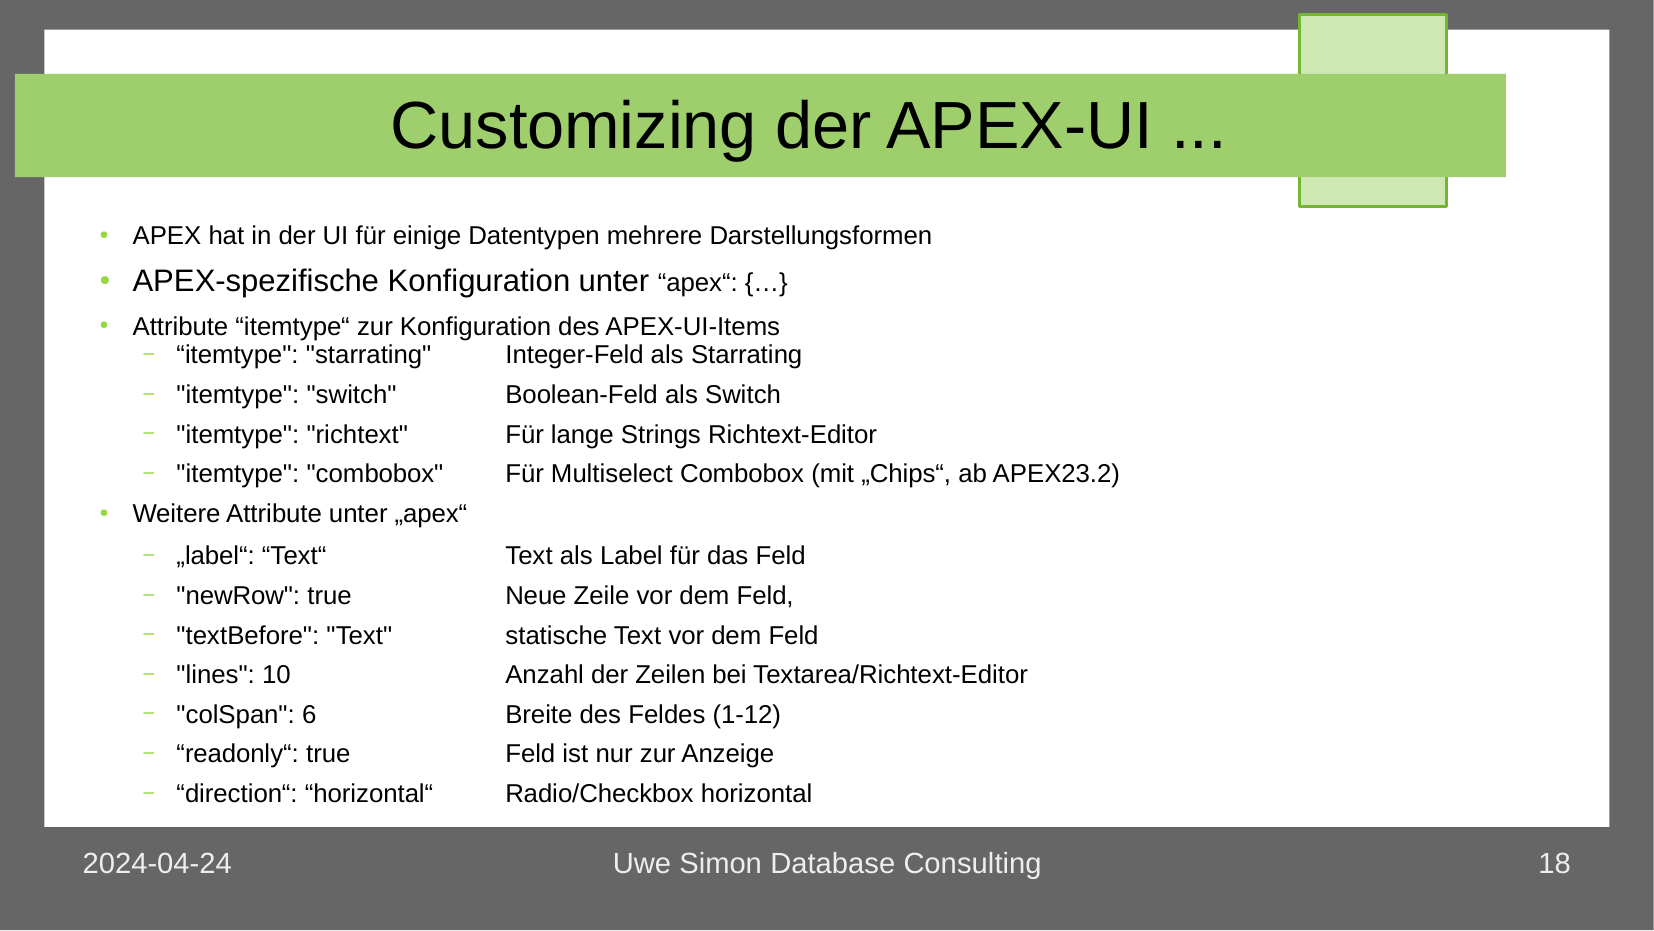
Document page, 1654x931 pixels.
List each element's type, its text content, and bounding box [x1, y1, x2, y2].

list APEX hat in der UI für einige Datentypen mehrere Darstellungsformen APEX-spezifische Konfiguration unter “apex“: {…} Attribute “itemtype“ zur Konfiguration des APEX-UI-Items “itemtype": "starrating" Integer-Feld als Starrating "itemtype": "switch" Boolean-Feld als Switch "itemtype": "richtext" Für lange Strings Richtext-Editor "itemtype": "combobox" Für Multiselect Combobox (mit „Chips“, ab APEX23.2) Weitere Attribute unter „apex“ „label“: “Text“ Text als Label für das Feld "newRow": true Neue Zeile vor dem Feld, "textBefore": "Text" statische Text vor dem Feld "lines": 10 Anzahl der Zeilen bei Textarea/Richtext-Editor "colSpan": 6 Breite des Feldes (1-12) “readonly“: true Feld ist nur zur Anzeige “direction“: “horizontal“ Radio/Checkbox horizontal [88, 221, 1565, 813]
title Customizing der APEX-UI ... [88, 73, 1506, 178]
